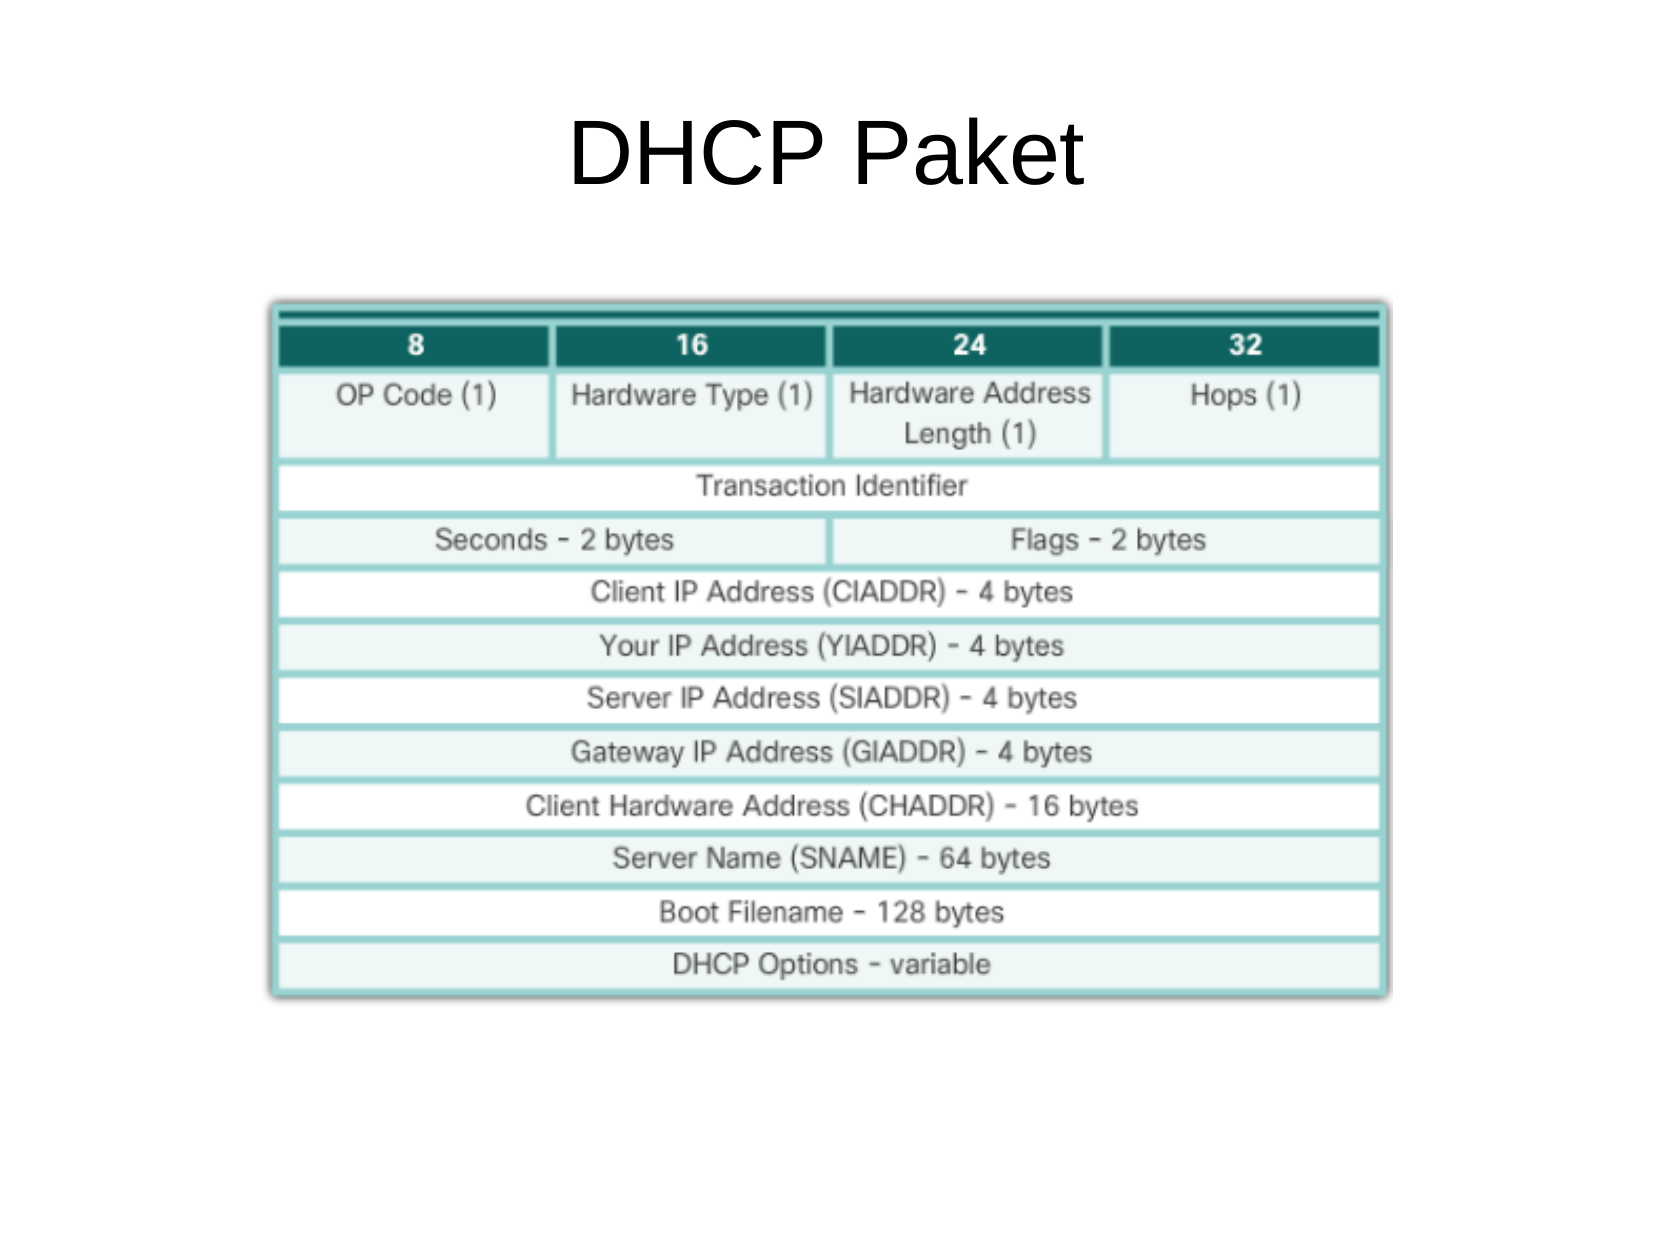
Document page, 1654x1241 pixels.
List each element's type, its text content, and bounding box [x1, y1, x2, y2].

picture [260, 290, 1393, 1010]
title DHCP Paket [82, 49, 1571, 257]
